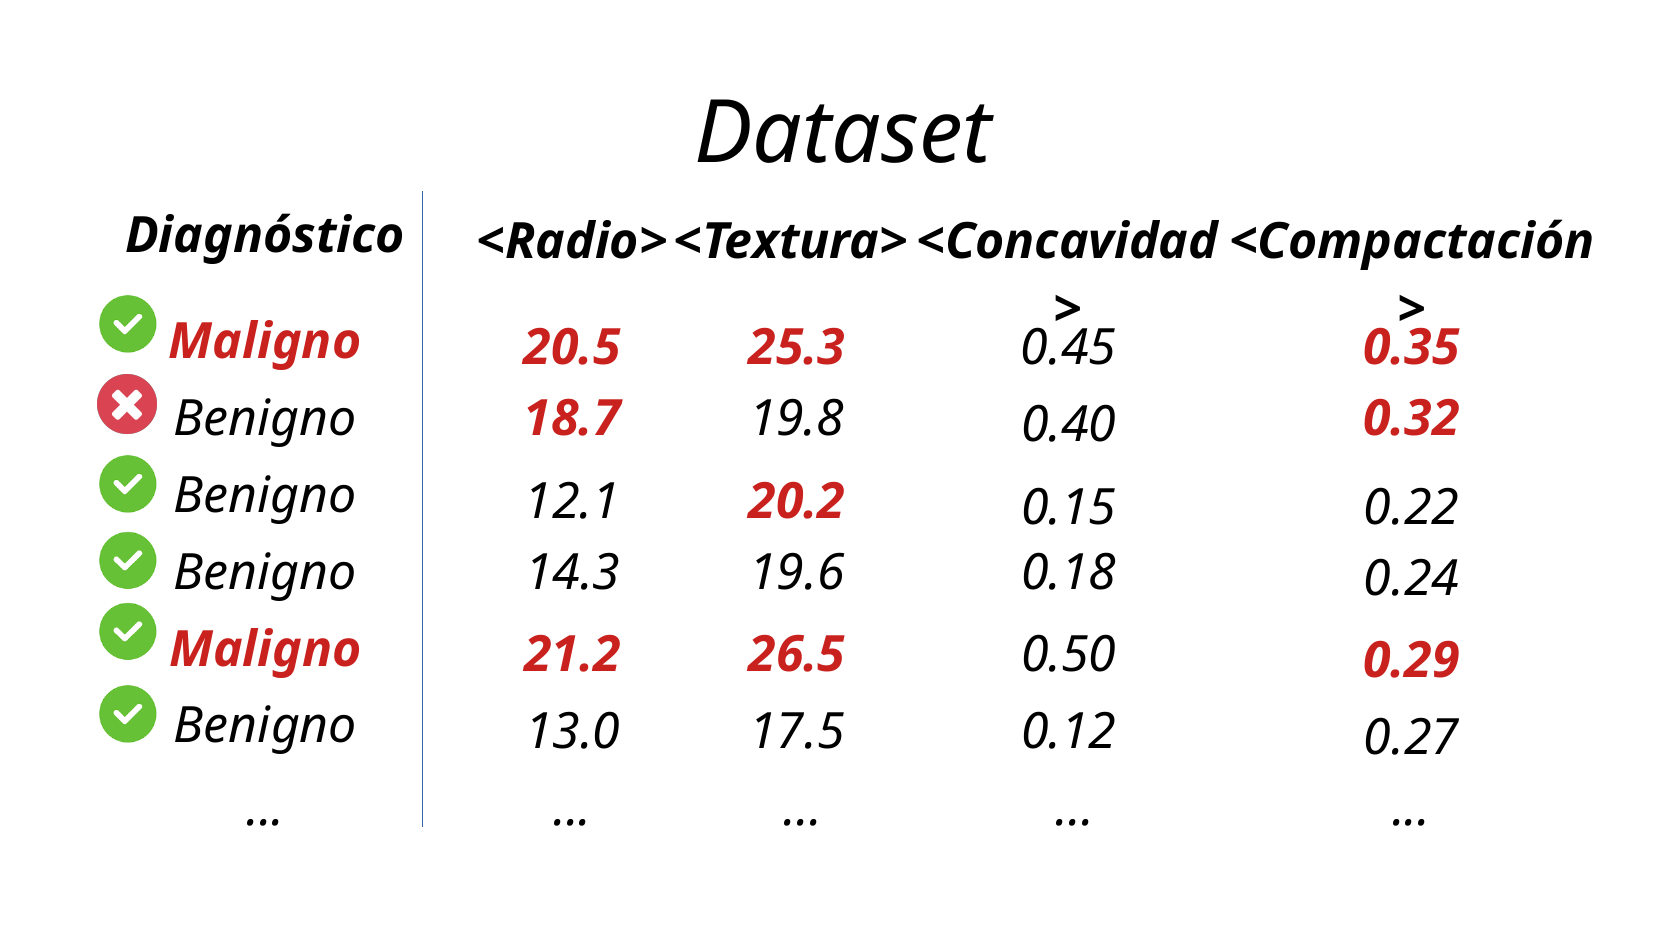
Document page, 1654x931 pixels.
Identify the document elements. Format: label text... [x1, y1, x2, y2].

text_box 0.12 [911, 687, 1227, 753]
text_box Benigno [107, 374, 414, 440]
text_box 19.8 [639, 374, 955, 440]
picture [92, 680, 162, 748]
text_box 0.22 [1253, 463, 1570, 529]
picture [91, 450, 162, 518]
text_box <Textura> [633, 197, 893, 263]
text_box 26.5 [639, 611, 911, 676]
text_box Benigno [162, 528, 414, 594]
picture [91, 527, 162, 594]
text_box 0.50 [911, 611, 1227, 676]
text_box Diagnóstico [107, 191, 209, 257]
text_box 20.2 [639, 457, 955, 523]
picture [91, 597, 162, 665]
text_box Maligno [107, 605, 424, 670]
text_box ... [917, 764, 1233, 830]
text_box 0.40 [910, 380, 1227, 446]
text_box ... [645, 764, 917, 830]
text_box <Compactación> [1210, 197, 1614, 313]
text_box ... [1253, 764, 1570, 830]
text_box 21.2 [414, 611, 639, 676]
text_box 0.24 [1254, 534, 1570, 600]
text_box Benigno [162, 451, 423, 517]
text_box 0.15 [911, 463, 1227, 528]
text_box <Radio> [414, 197, 633, 263]
text_box 0.27 [1254, 693, 1570, 759]
picture [97, 374, 157, 434]
picture [91, 290, 162, 358]
text_box Benigno [162, 681, 424, 747]
text_box 14.3 [414, 528, 639, 594]
text_box <Concavidad> [893, 197, 1210, 303]
text_box 0.29 [1253, 616, 1570, 682]
text_box ... [415, 764, 645, 830]
text_box 0.45 [910, 303, 1227, 369]
text_box 0.32 [1253, 374, 1570, 440]
text_box 12.1 [414, 457, 639, 523]
text_box 13.0 [415, 687, 639, 753]
text_box 17.5 [639, 687, 911, 753]
text_box Maligno [107, 298, 423, 363]
text_box Dataset [209, 61, 1478, 259]
text_box 20.5 [414, 303, 639, 369]
text_box ... [107, 764, 415, 830]
text_box 19.6 [639, 528, 911, 594]
text_box 18.7 [414, 374, 639, 440]
text_box 0.18 [911, 528, 1227, 594]
text_box 0.35 [1253, 303, 1569, 369]
text_box 25.3 [639, 303, 910, 369]
